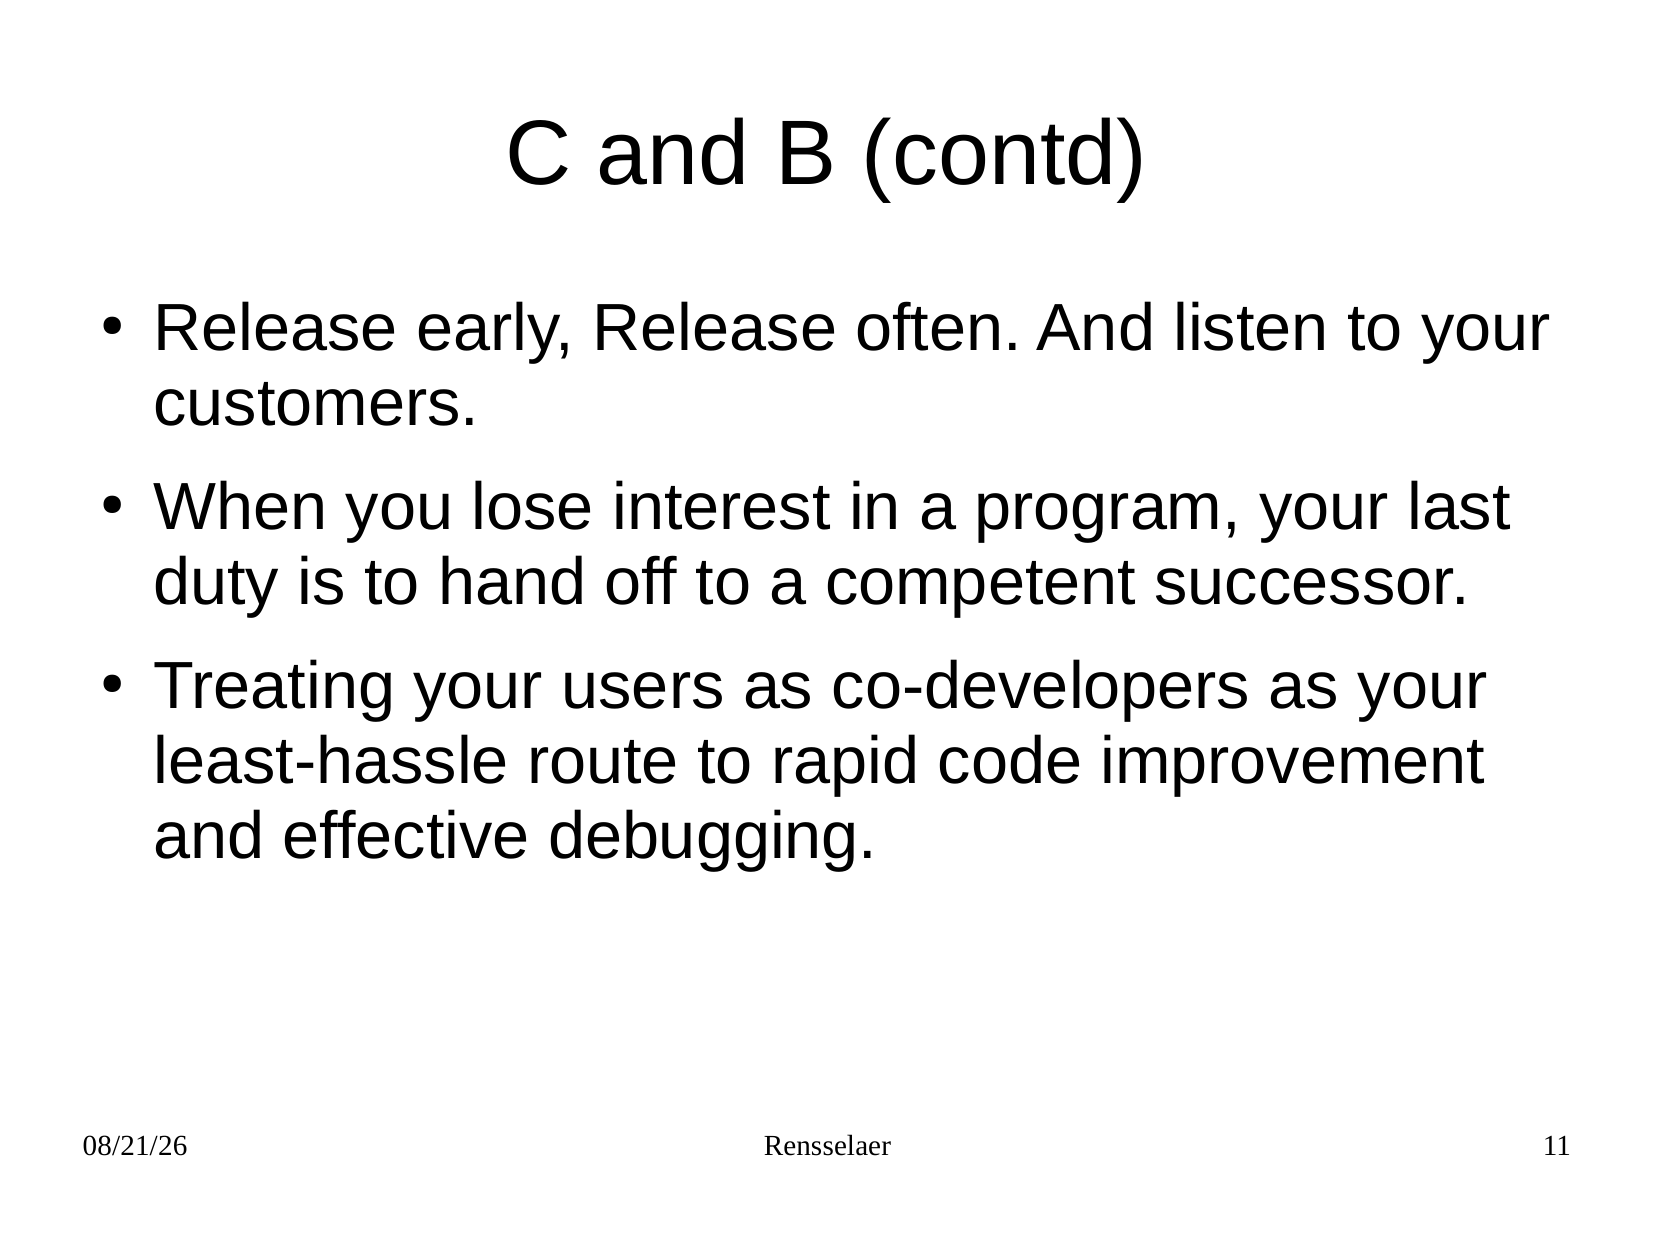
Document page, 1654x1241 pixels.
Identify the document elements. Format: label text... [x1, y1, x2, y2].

title C and B (contd) [82, 49, 1571, 257]
list Release early, Release often. And listen to your customers. When you lose interest in a program, your last duty is to hand off to a competent successor. Treating your users as co-developers as your least-hassle route to rapid code improvement and effective debugging. [82, 290, 1571, 1010]
